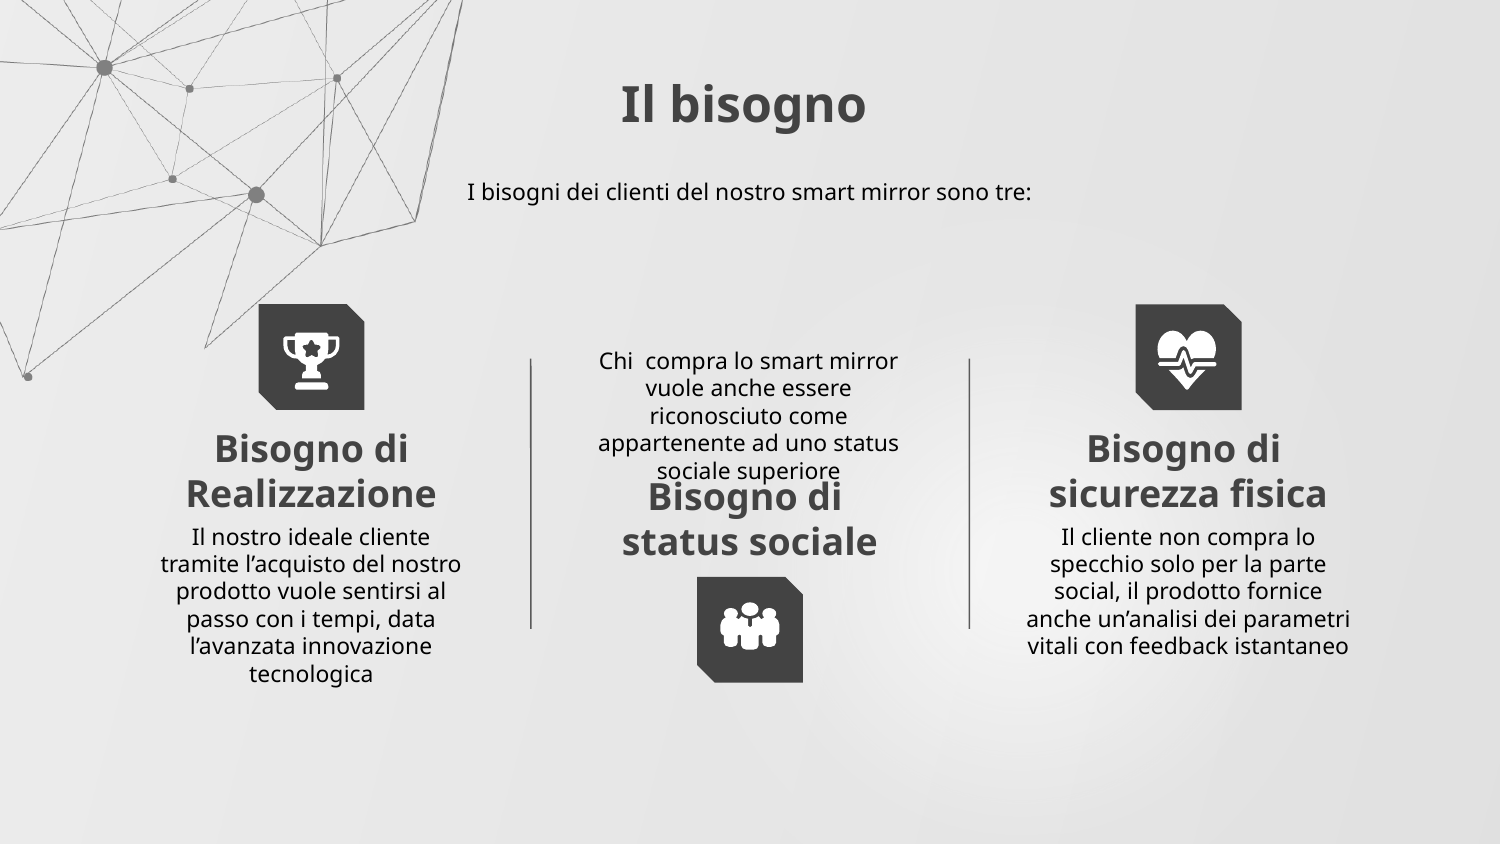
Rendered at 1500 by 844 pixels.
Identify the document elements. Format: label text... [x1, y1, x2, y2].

picture [0, 0, 1500, 844]
text_box Il cliente non compra lo specchio solo per la parte social, il prodotto fornice anche un’analisi dei parametri vitali con feedback istantaneo [1006, 507, 1371, 672]
title Bisogno di sicurezza fisica [971, 460, 1408, 531]
text_box Il nostro ideale cliente tramite l’acquisto del nostro prodotto vuole sentirsi al passo con i tempi, data l’avanzata innovazione tecnologica [143, 507, 480, 672]
text_box [697, 576, 803, 683]
text_box [1135, 304, 1242, 411]
title Bisogno di Realizzazione [92, 460, 530, 531]
text_box Chi compra lo smart mirror vuole anche essere riconosciuto come appartenente ad uno status sociale superiore [566, 331, 931, 497]
text_box [258, 304, 365, 410]
title Il bisogno [316, 57, 1173, 107]
text_box I bisogni dei clienti del nostro smart mirror sono tre: [295, 107, 1205, 507]
title Bisogno di status sociale [532, 507, 968, 578]
text_box I bisogni dei clienti del nostro smart mirror sono tre: [295, 531, 1205, 721]
